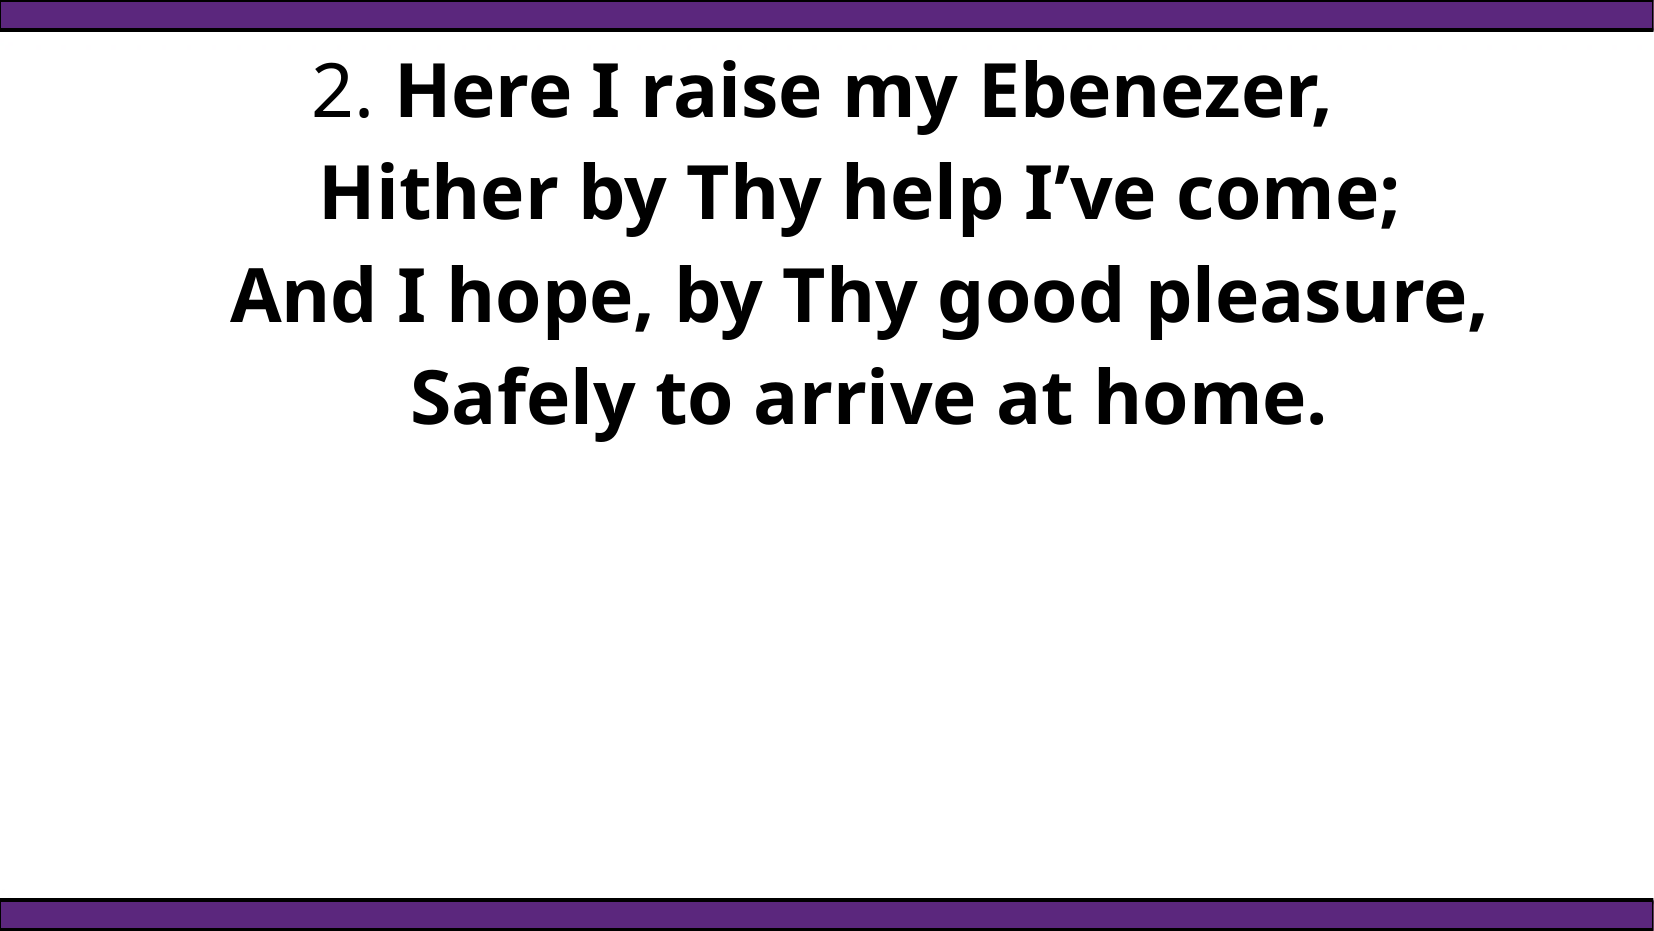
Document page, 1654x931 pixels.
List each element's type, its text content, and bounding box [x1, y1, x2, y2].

picture [0, 31, 1654, 900]
text_box [0, 0, 1654, 31]
text_box [0, 900, 1654, 931]
text_box 2. Here I raise my Ebenezer, Hither by Thy help I’ve come; And I hope, by Thy good pleasure, Safely to arrive at home. [60, 30, 1606, 445]
